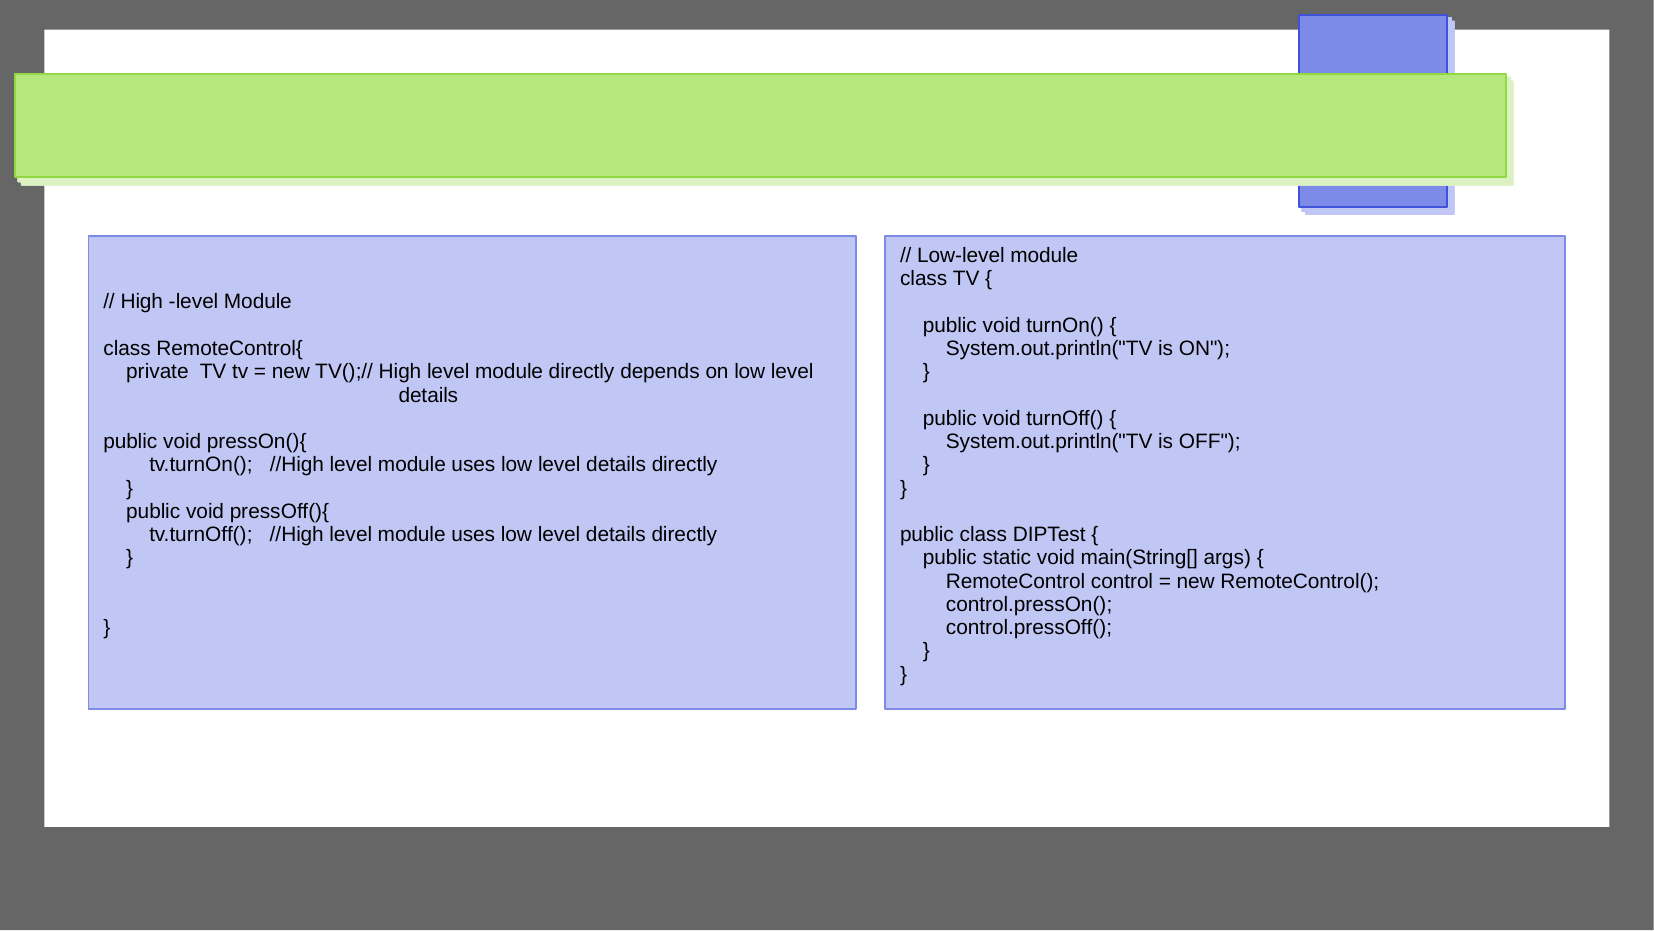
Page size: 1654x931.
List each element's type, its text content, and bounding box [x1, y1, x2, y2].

text_box // Low-level module class TV { public void turnOn() { System.out.println("TV is ON"); } public void turnOff() { System.out.println("TV is OFF"); } } public class DIPTest { public static void main(String[] args) { RemoteControl control = new RemoteControl(); control.pressOn(); control.pressOff(); } } [885, 236, 1565, 709]
text_box // High -level Module class RemoteControl{ private TV tv = new TV();// High level module directly depends on low level details public void pressOn(){ tv.turnOn(); //High level module uses low level details directly } public void pressOff(){ tv.turnOff(); //High level module uses low level details directly } } [88, 236, 857, 709]
